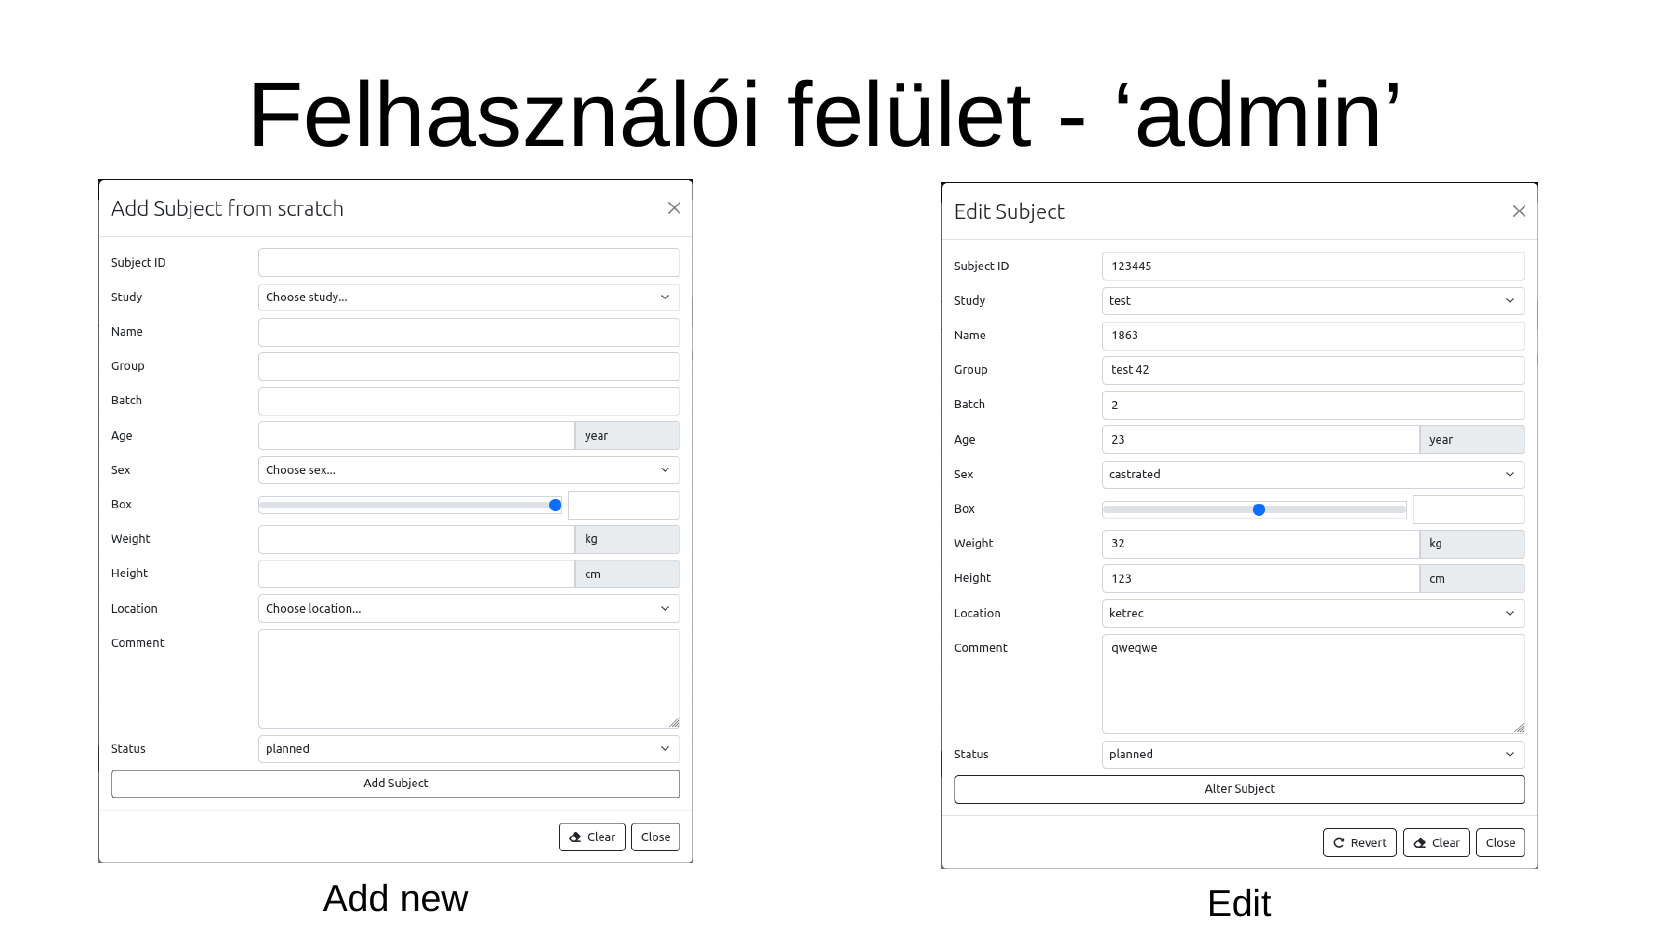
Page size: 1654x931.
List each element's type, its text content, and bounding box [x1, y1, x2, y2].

title Felhasználói felület - ‘admin’ [82, 37, 1571, 193]
picture [98, 179, 693, 863]
picture [941, 182, 1538, 869]
